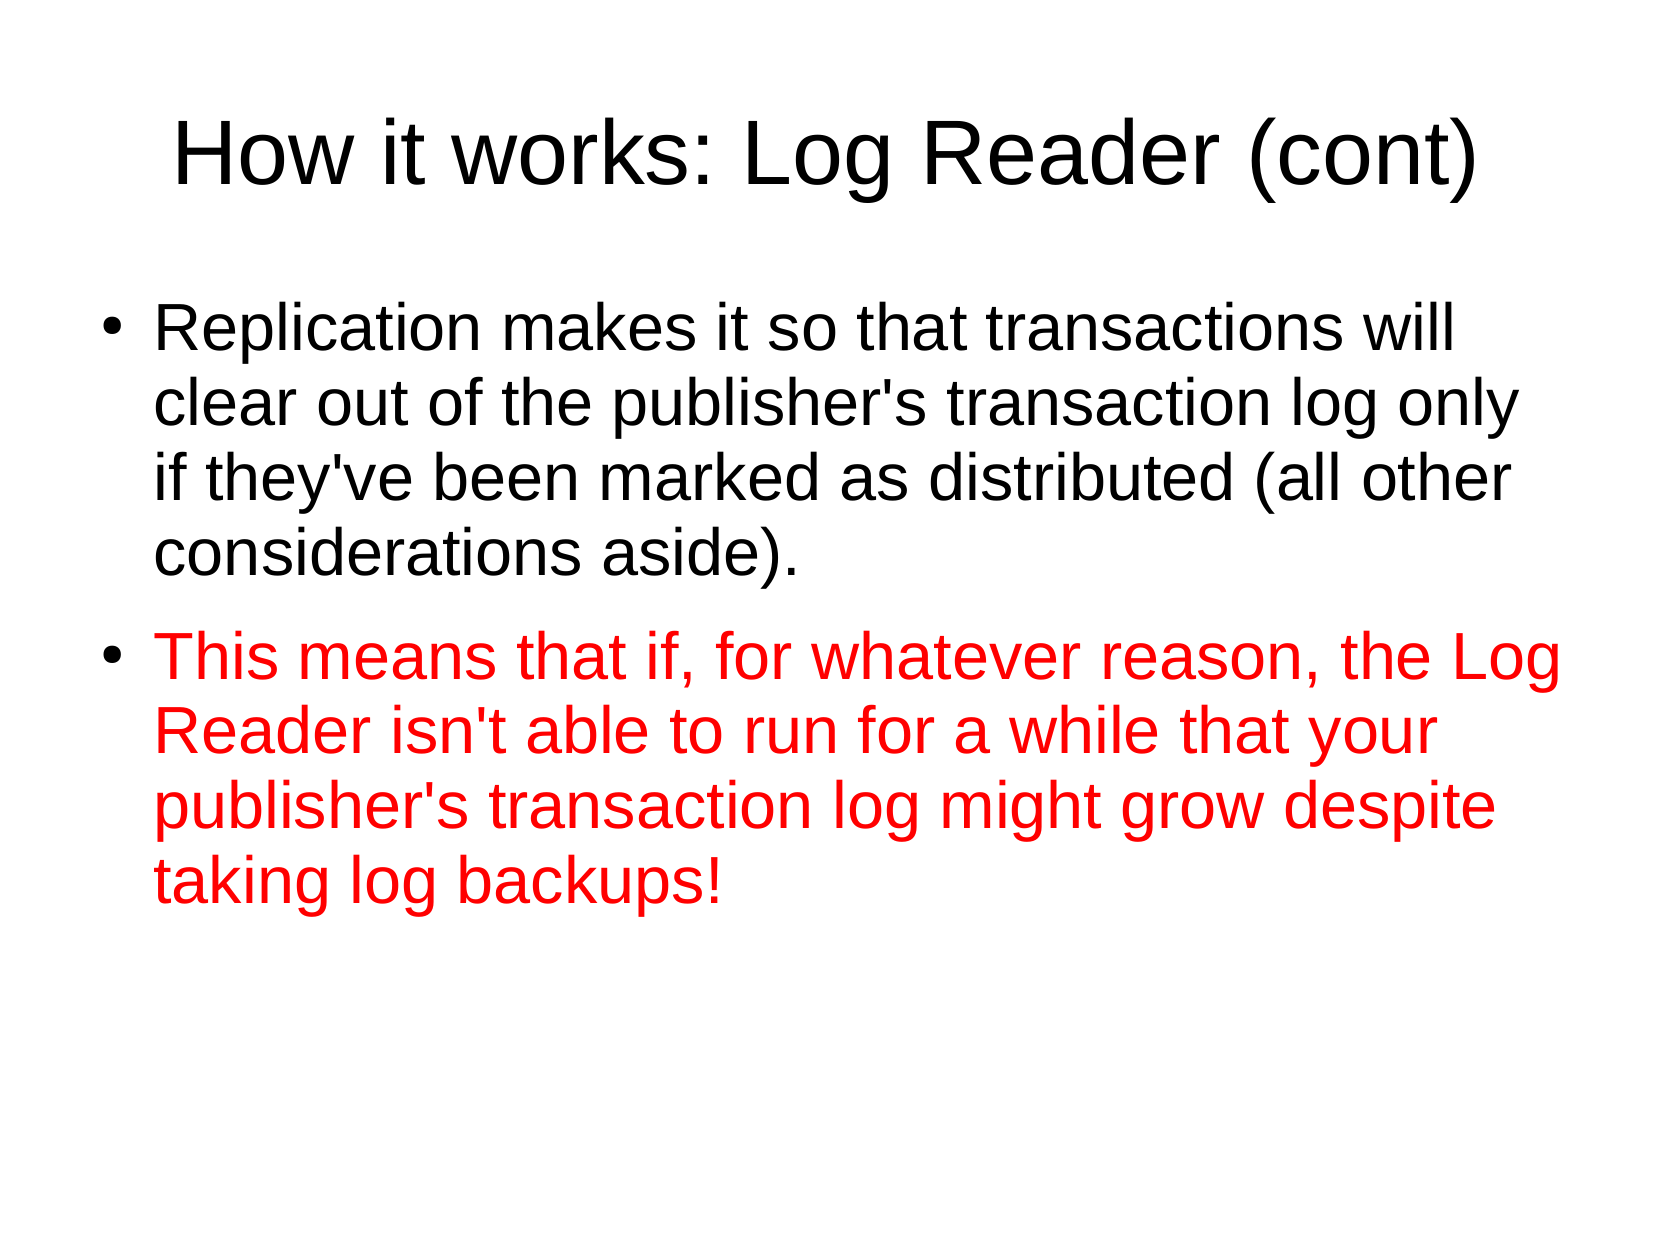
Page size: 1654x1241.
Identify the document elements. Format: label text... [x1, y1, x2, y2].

list Replication makes it so that transactions will clear out of the publisher's transaction log only if they've been marked as distributed (all other considerations aside). This means that if, for whatever reason, the Log Reader isn't able to run for a while that your publisher's transaction log might grow despite taking log backups! [82, 290, 1571, 1109]
title How it works: Log Reader (cont) [82, 56, 1571, 250]
